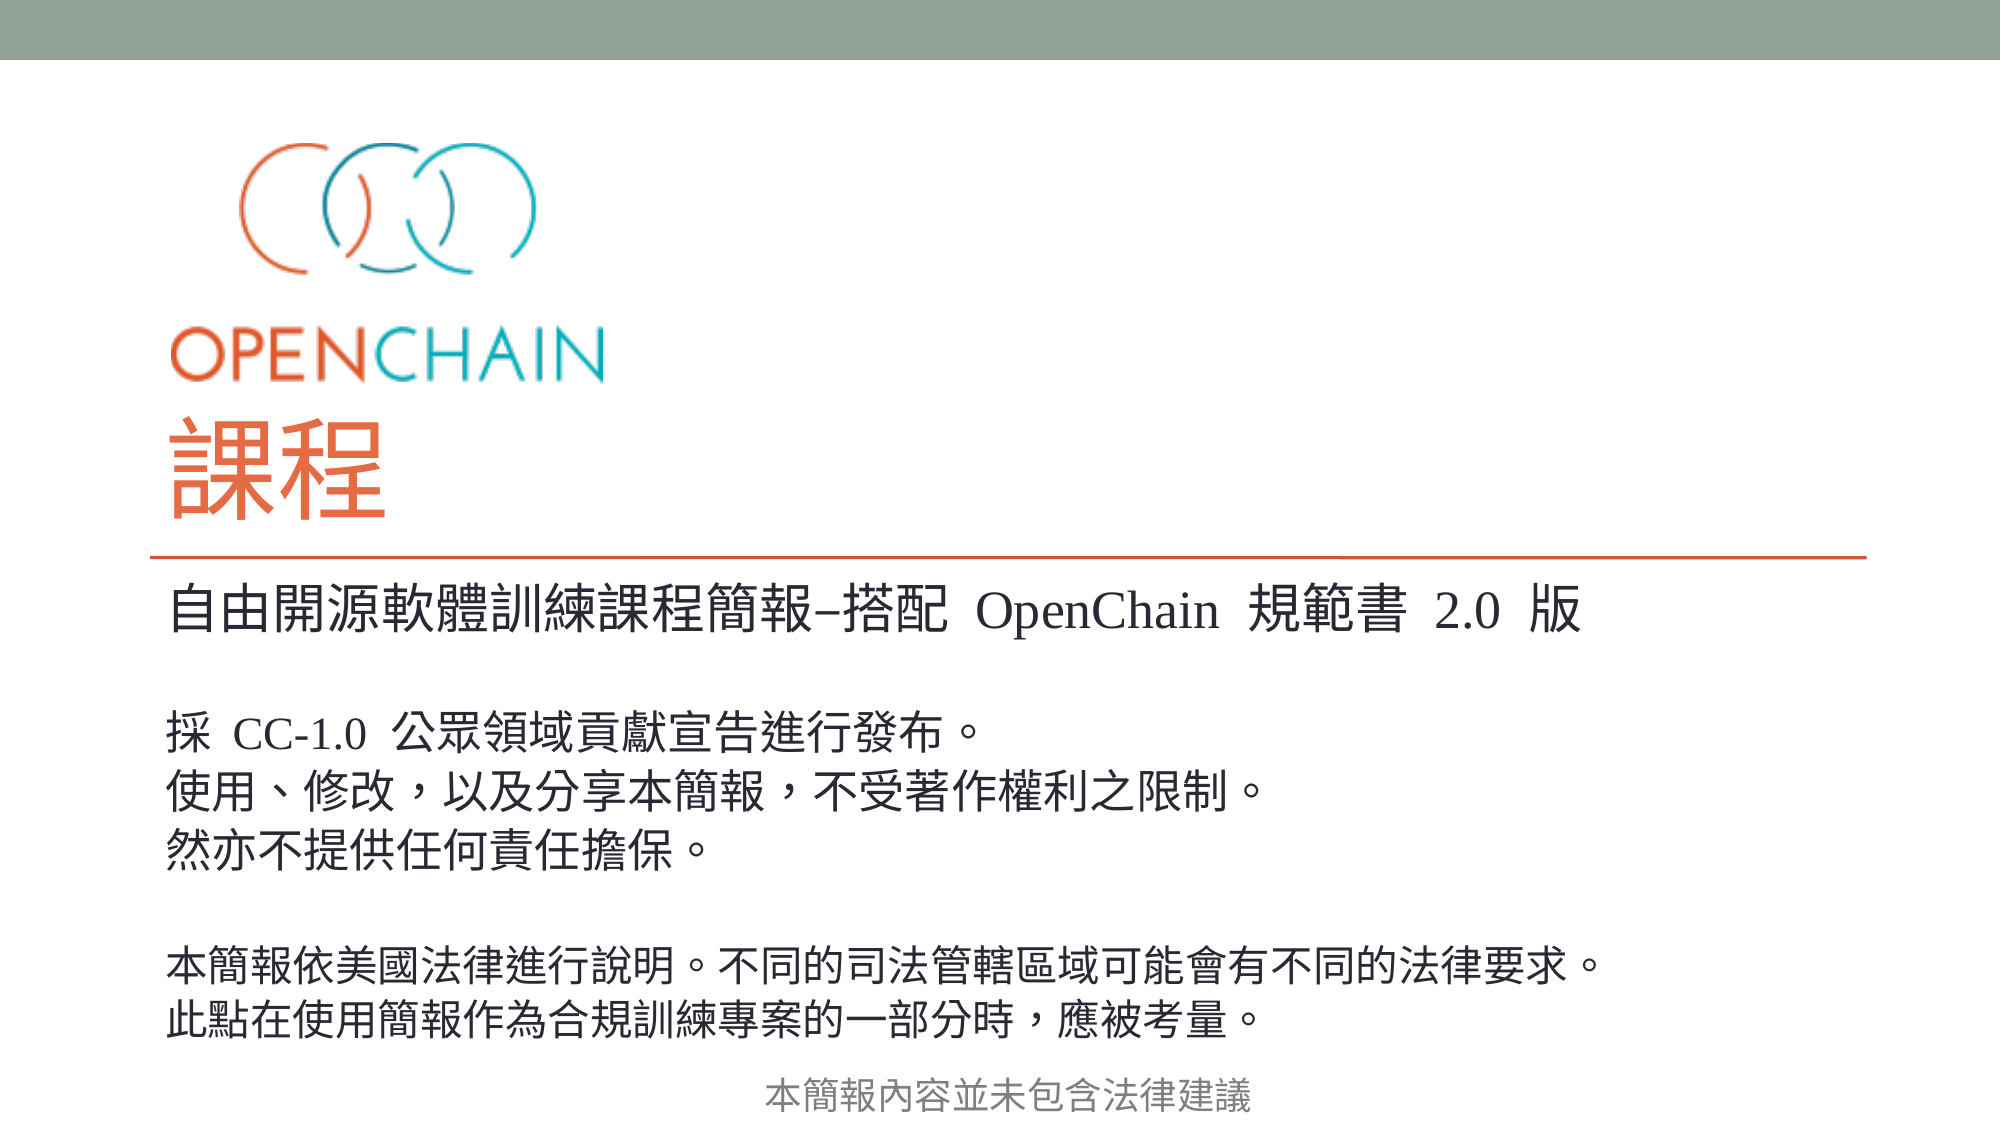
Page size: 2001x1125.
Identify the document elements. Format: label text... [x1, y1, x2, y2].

title 課程 [150, 224, 1867, 542]
subtitle 自由開源軟體訓練課程簡報–搭配 OpenChain 規範書 2.0 版 採 CC-1.0 公眾領域貢獻宣告進行發布。 使用、修改，以及分享本簡報，不受著作權利之限制。 然亦不提供任何責任擔保。 本簡報依美國法律進行說明。不同的司法管轄區域可能會有不同的法律要求。 此點在使用簡報作為合規訓練專案的一部分時，應被考量。 [150, 575, 1866, 1031]
picture [171, 143, 603, 384]
